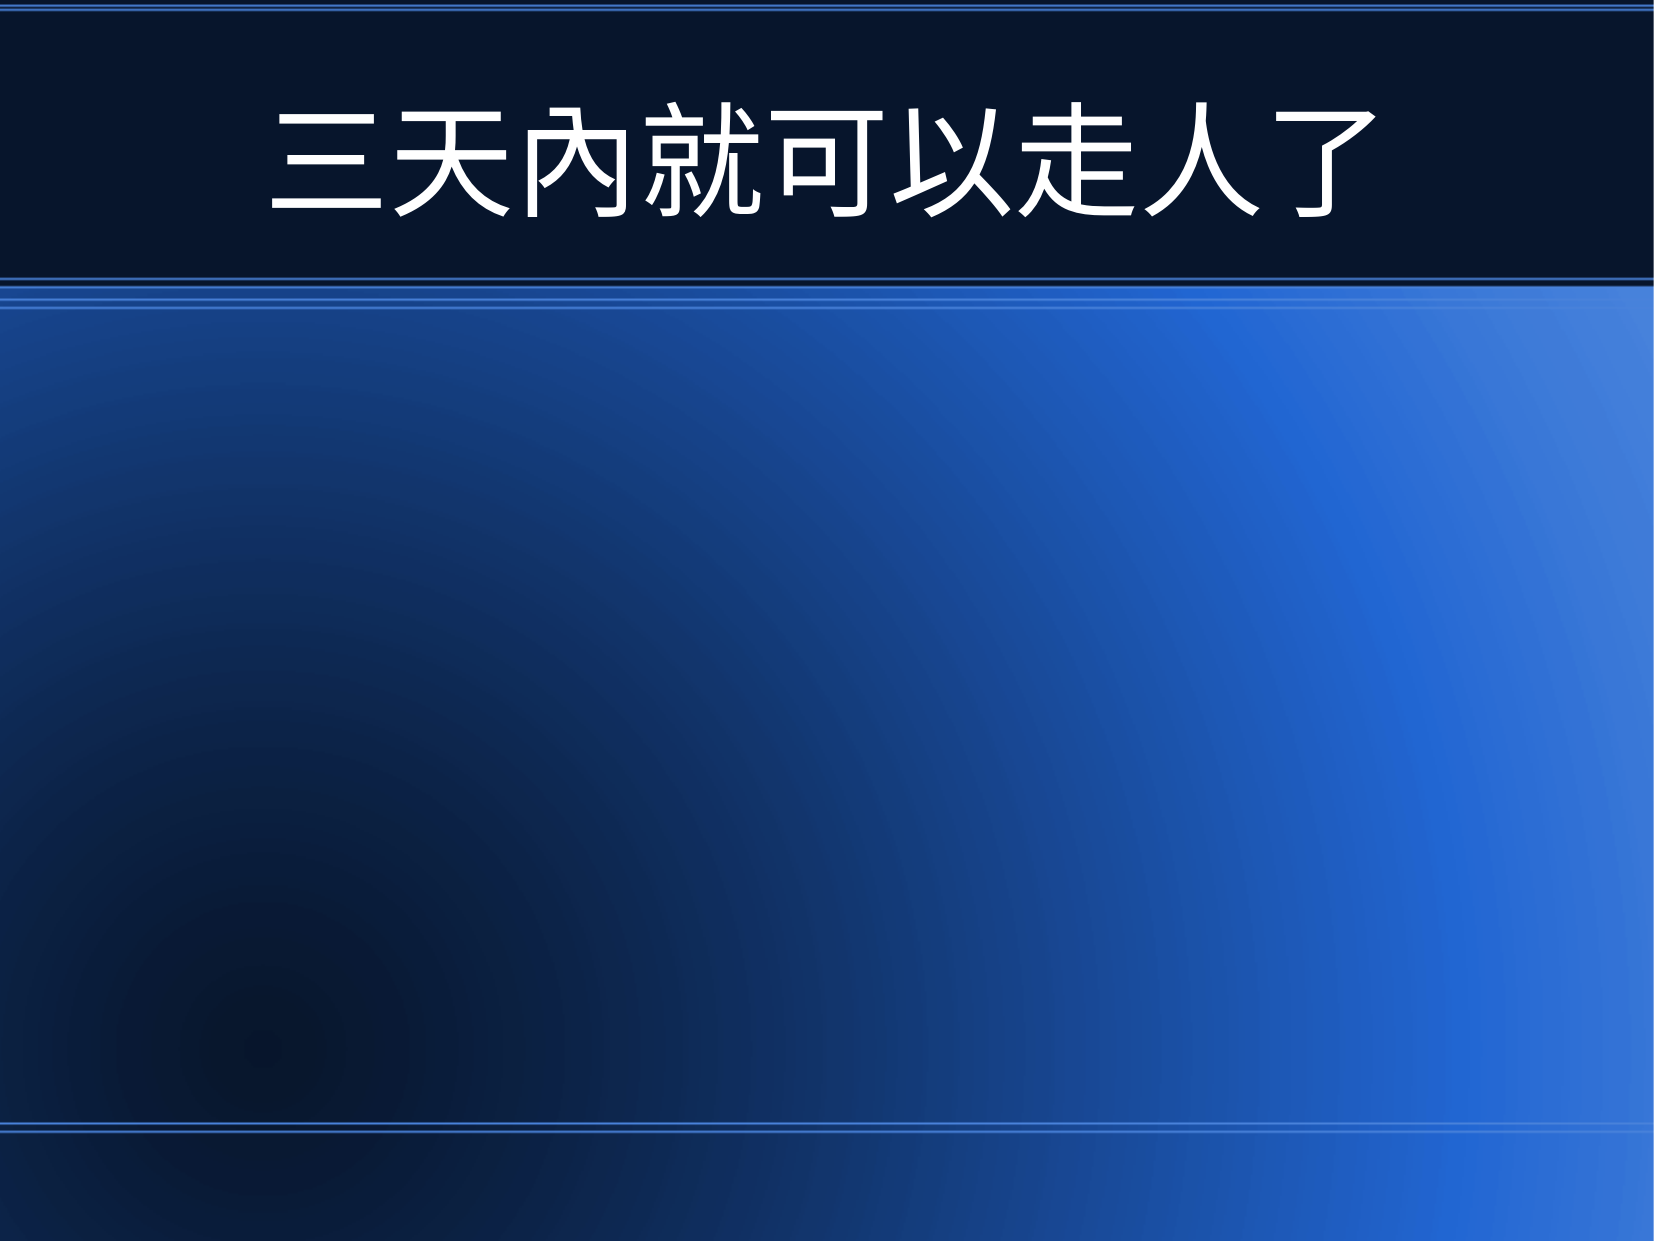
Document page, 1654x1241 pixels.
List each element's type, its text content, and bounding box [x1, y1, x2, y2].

picture [0, 0, 1654, 1241]
title 三天內就可以走人了 [82, 49, 1571, 257]
